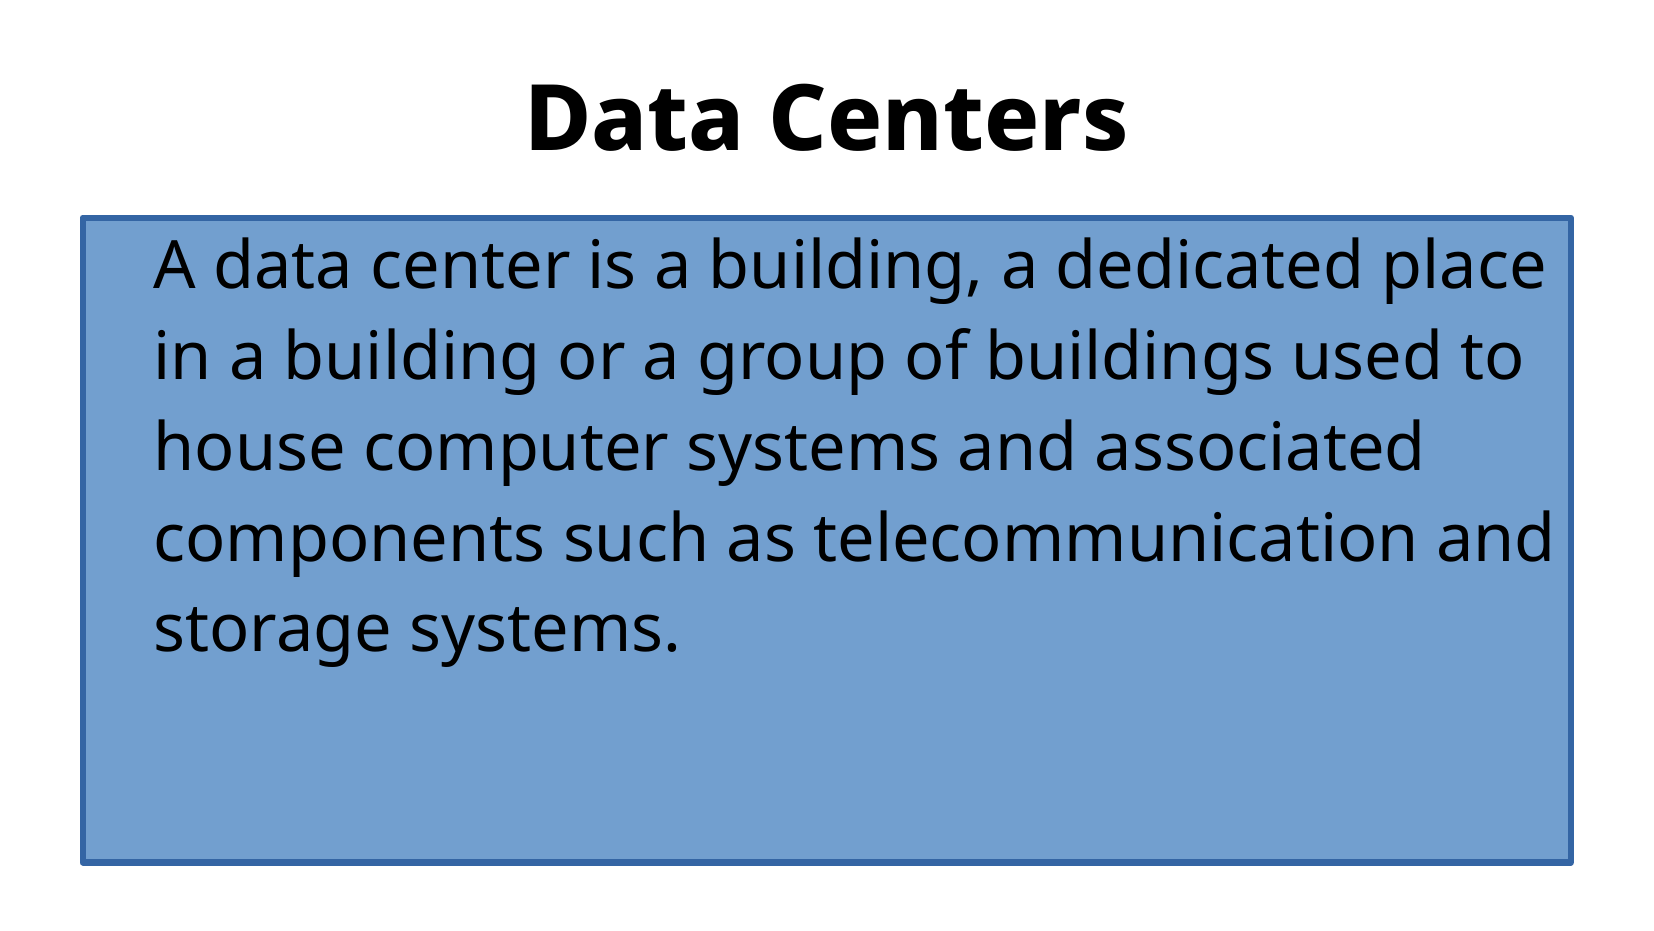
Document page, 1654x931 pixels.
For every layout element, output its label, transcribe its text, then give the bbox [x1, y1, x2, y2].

title Data Centers [82, 37, 1571, 193]
list A data center is a building, a dedicated place in a building or a group of buildings used to house computer systems and associated components such as telecommunication and storage systems. [82, 217, 1571, 863]
